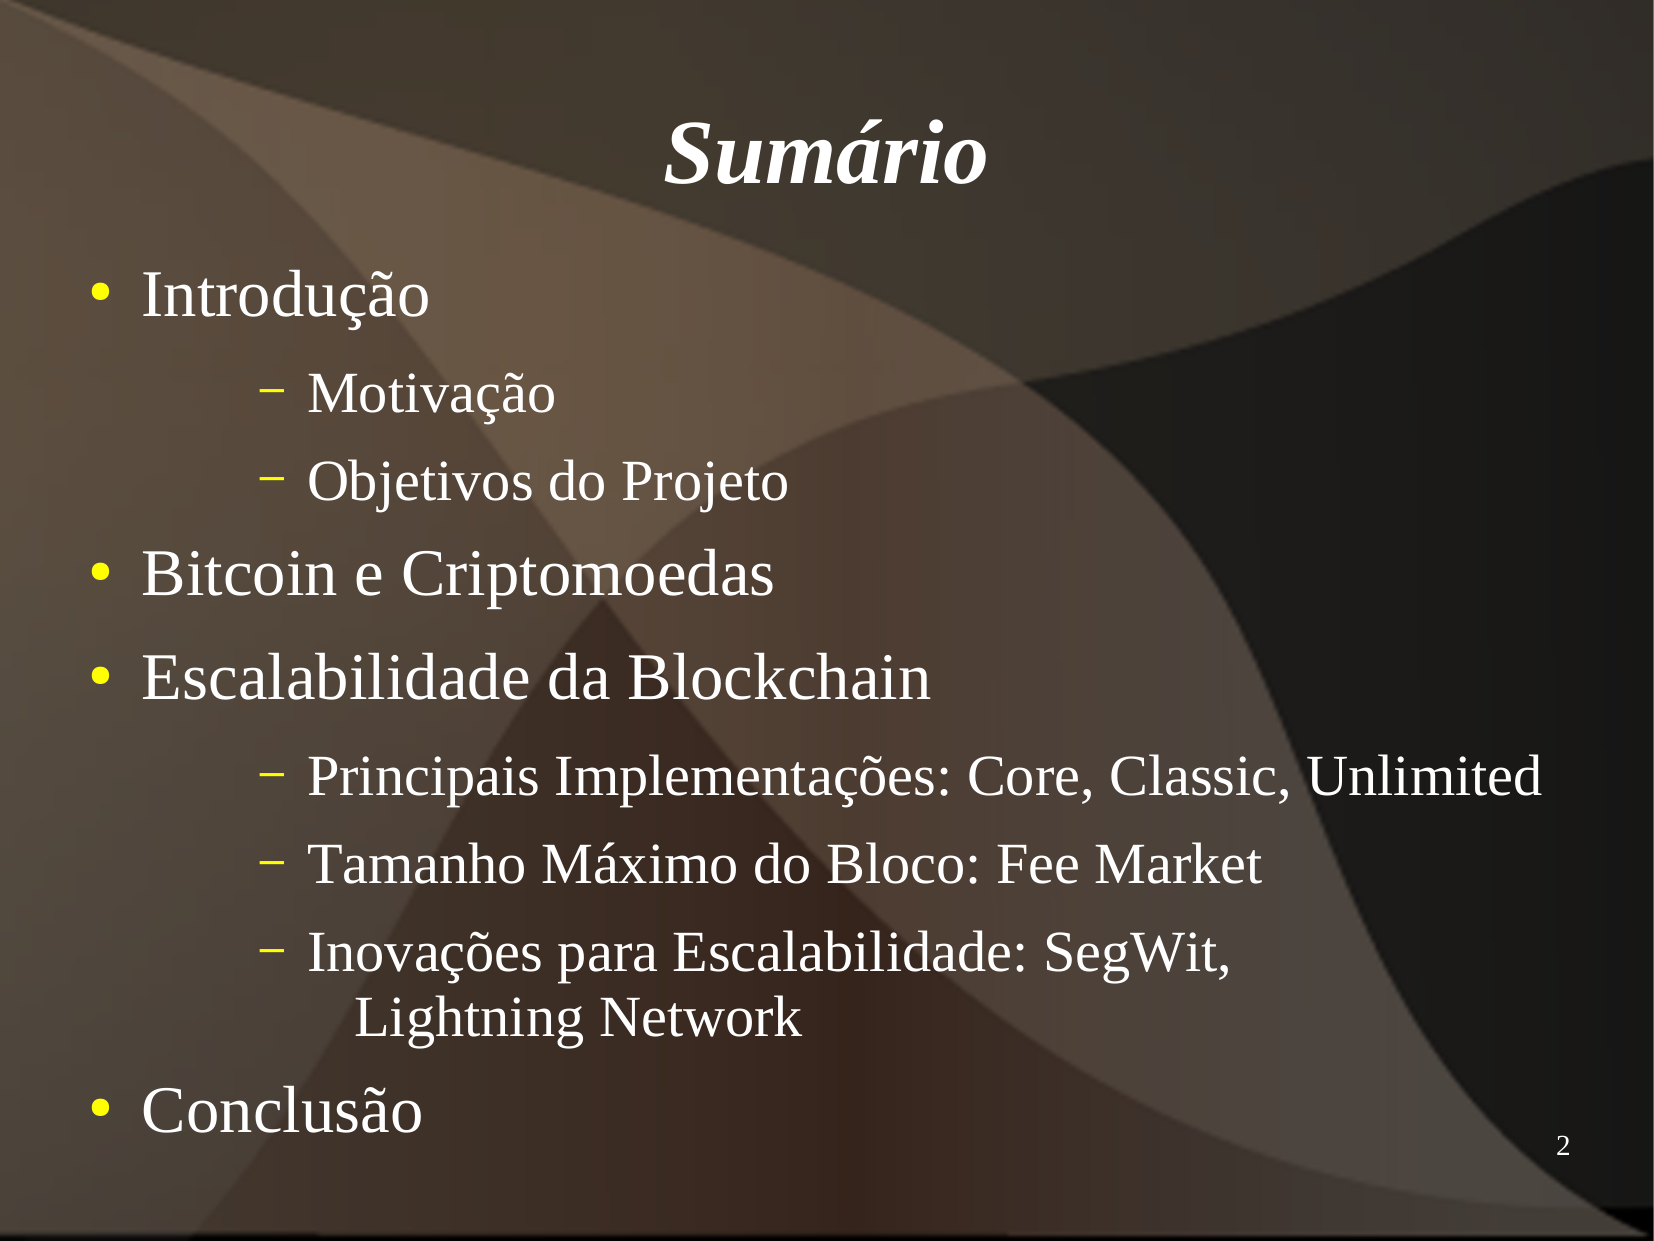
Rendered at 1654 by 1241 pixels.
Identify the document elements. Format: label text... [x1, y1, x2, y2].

list Introdução Motivação Objetivos do Projeto Bitcoin e Criptomoedas Escalabilidade da Blockchain Principais Implementações: Core, Classic, Unlimited Tamanho Máximo do Bloco: Fee Market Inovações para Escalabilidade: SegWit, Lightning Network Conclusão [70, 256, 1548, 1147]
picture [0, 0, 1654, 1241]
title Sumário [82, 49, 1571, 257]
